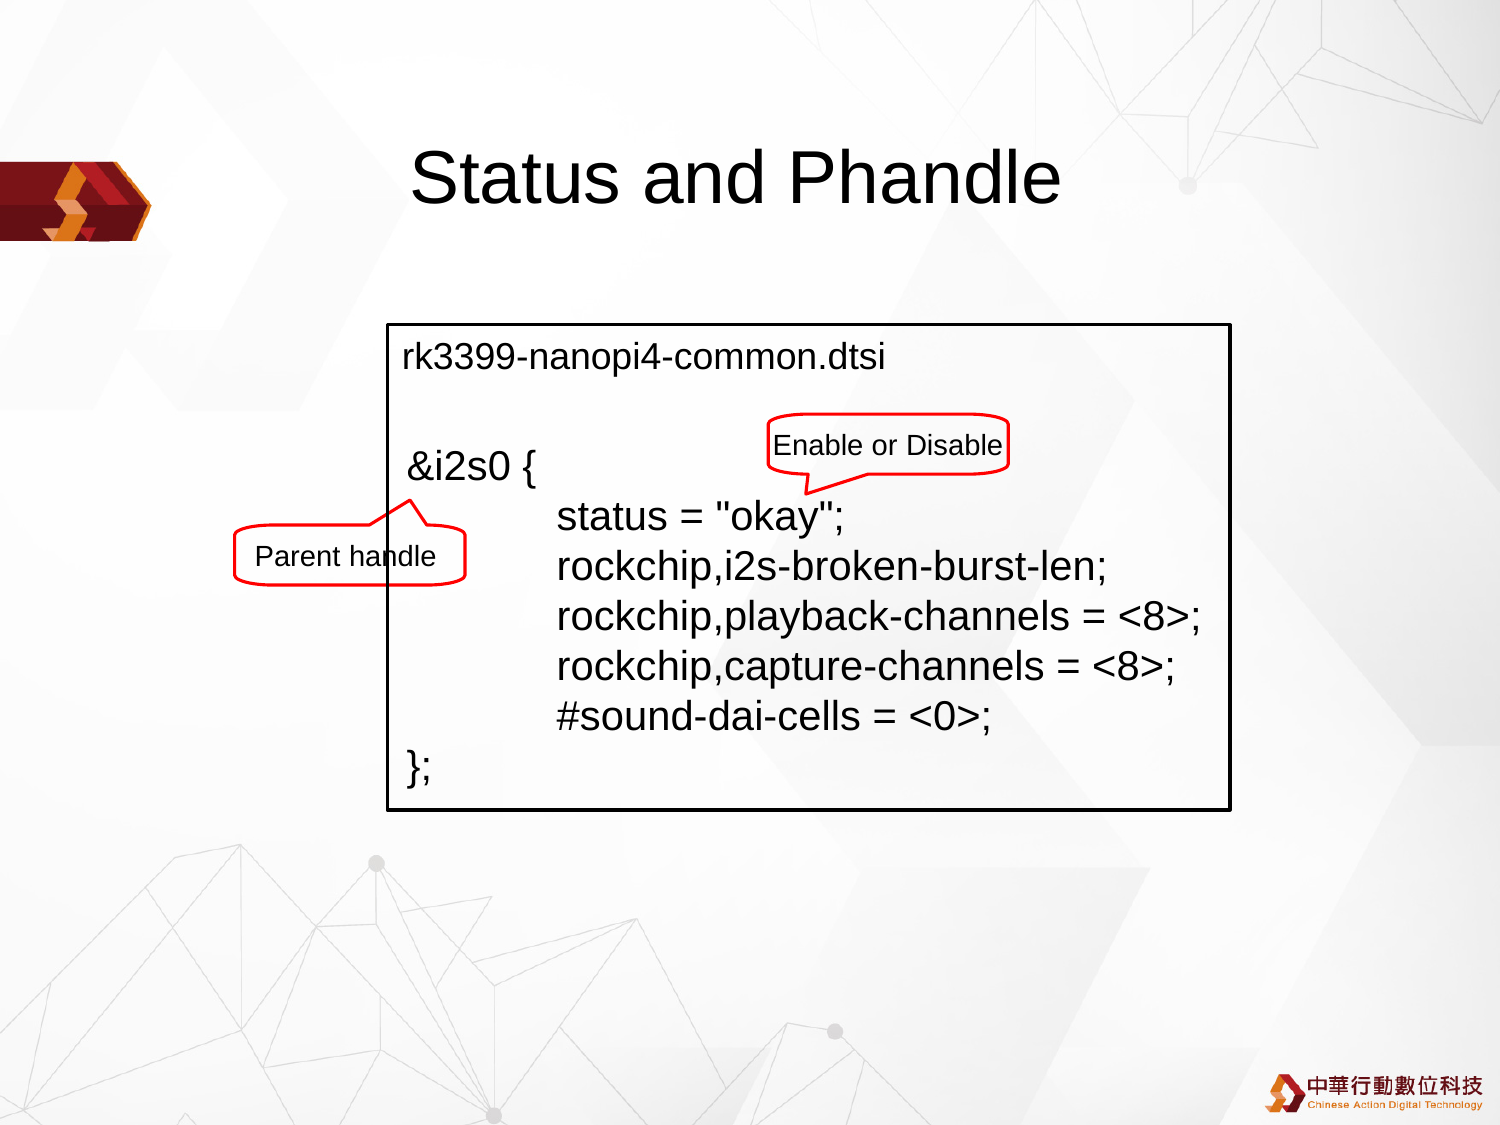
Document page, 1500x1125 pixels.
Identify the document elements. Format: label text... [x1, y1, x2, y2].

text_box Enable or Disable [768, 414, 1009, 495]
text_box Parent handle [234, 514, 386, 586]
text_box rk3399-nanopi4-common.dtsi [389, 326, 1003, 386]
picture [0, 0, 1500, 1125]
text_box &i2s0 { status = "okay"; rockchip,i2s-broken-burst-len; rockchip,playback-channels = <8>; rockchip,capture-channels = <8>; #sound-dai-cells = <0>; }; [391, 431, 1228, 808]
text_box &i2s0 { status = "okay"; rockchip,i2s-broken-burst-len; rockchip,playback-channels = <8>; rockchip,capture-channels = <8>; #sound-dai-cells = <0>; }; [391, 431, 1345, 897]
text_box Parent handle [389, 500, 466, 586]
title Status and Phandle [107, 101, 1367, 255]
